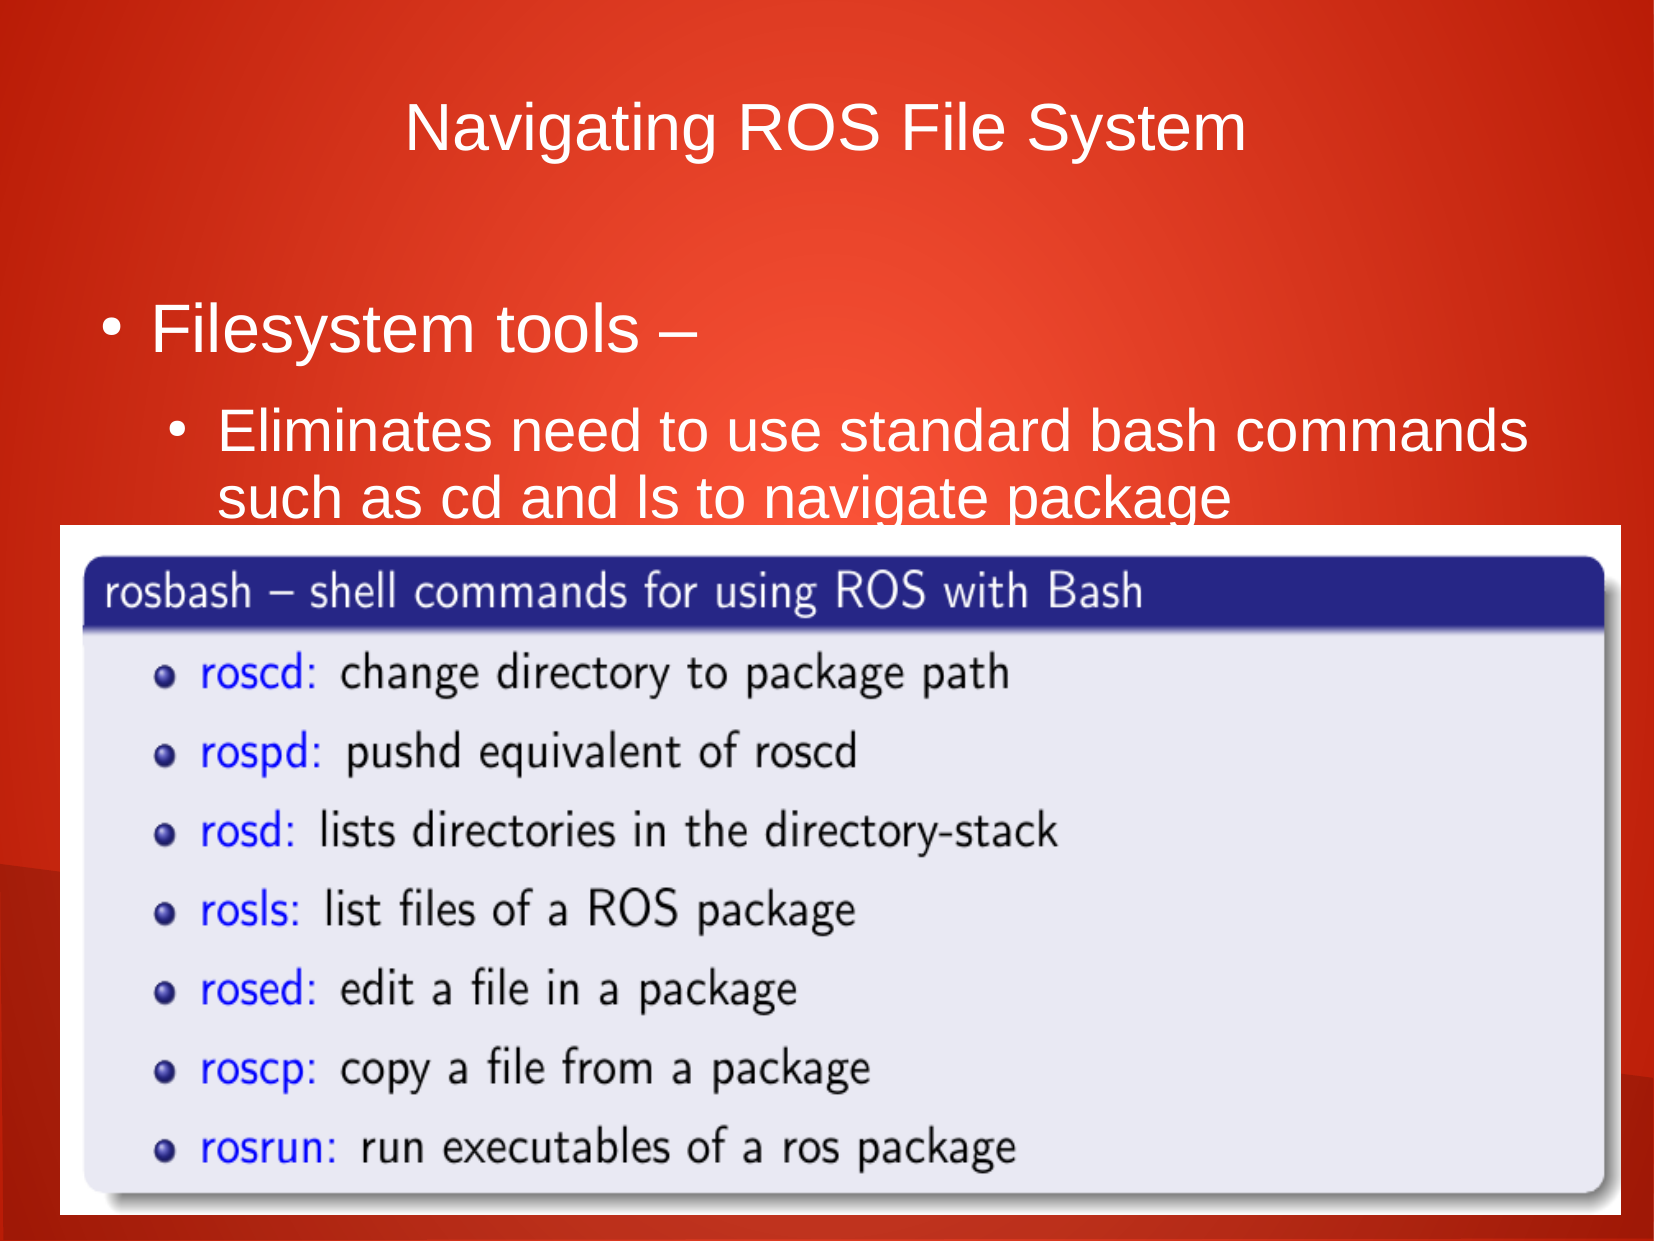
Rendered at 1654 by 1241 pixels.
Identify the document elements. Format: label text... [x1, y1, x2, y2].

list Filesystem tools – Eliminates need to use standard bash commands such as cd and ls to navigate package directories. [82, 290, 1538, 525]
picture [60, 525, 1621, 1216]
title Navigating ROS File System [389, 49, 1264, 205]
